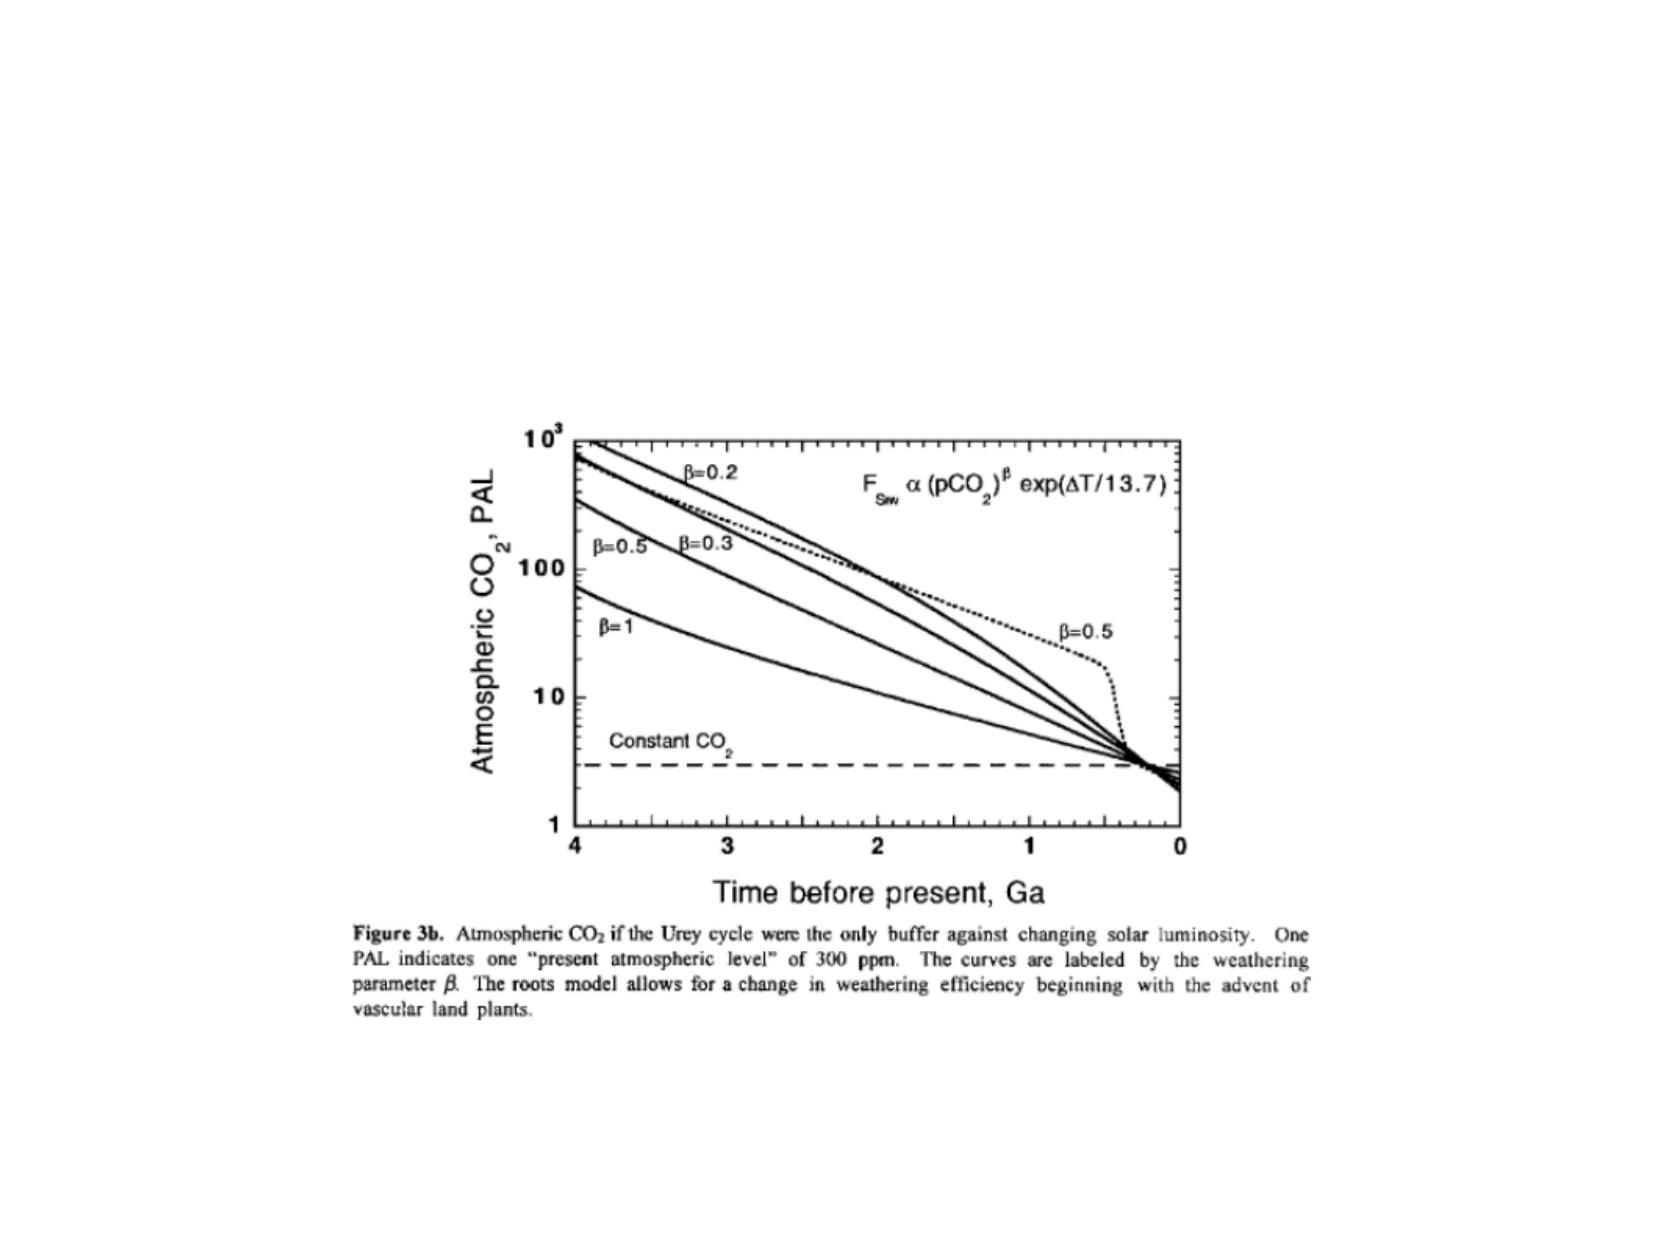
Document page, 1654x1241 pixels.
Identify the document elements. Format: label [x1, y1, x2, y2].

picture [326, 388, 1347, 1047]
